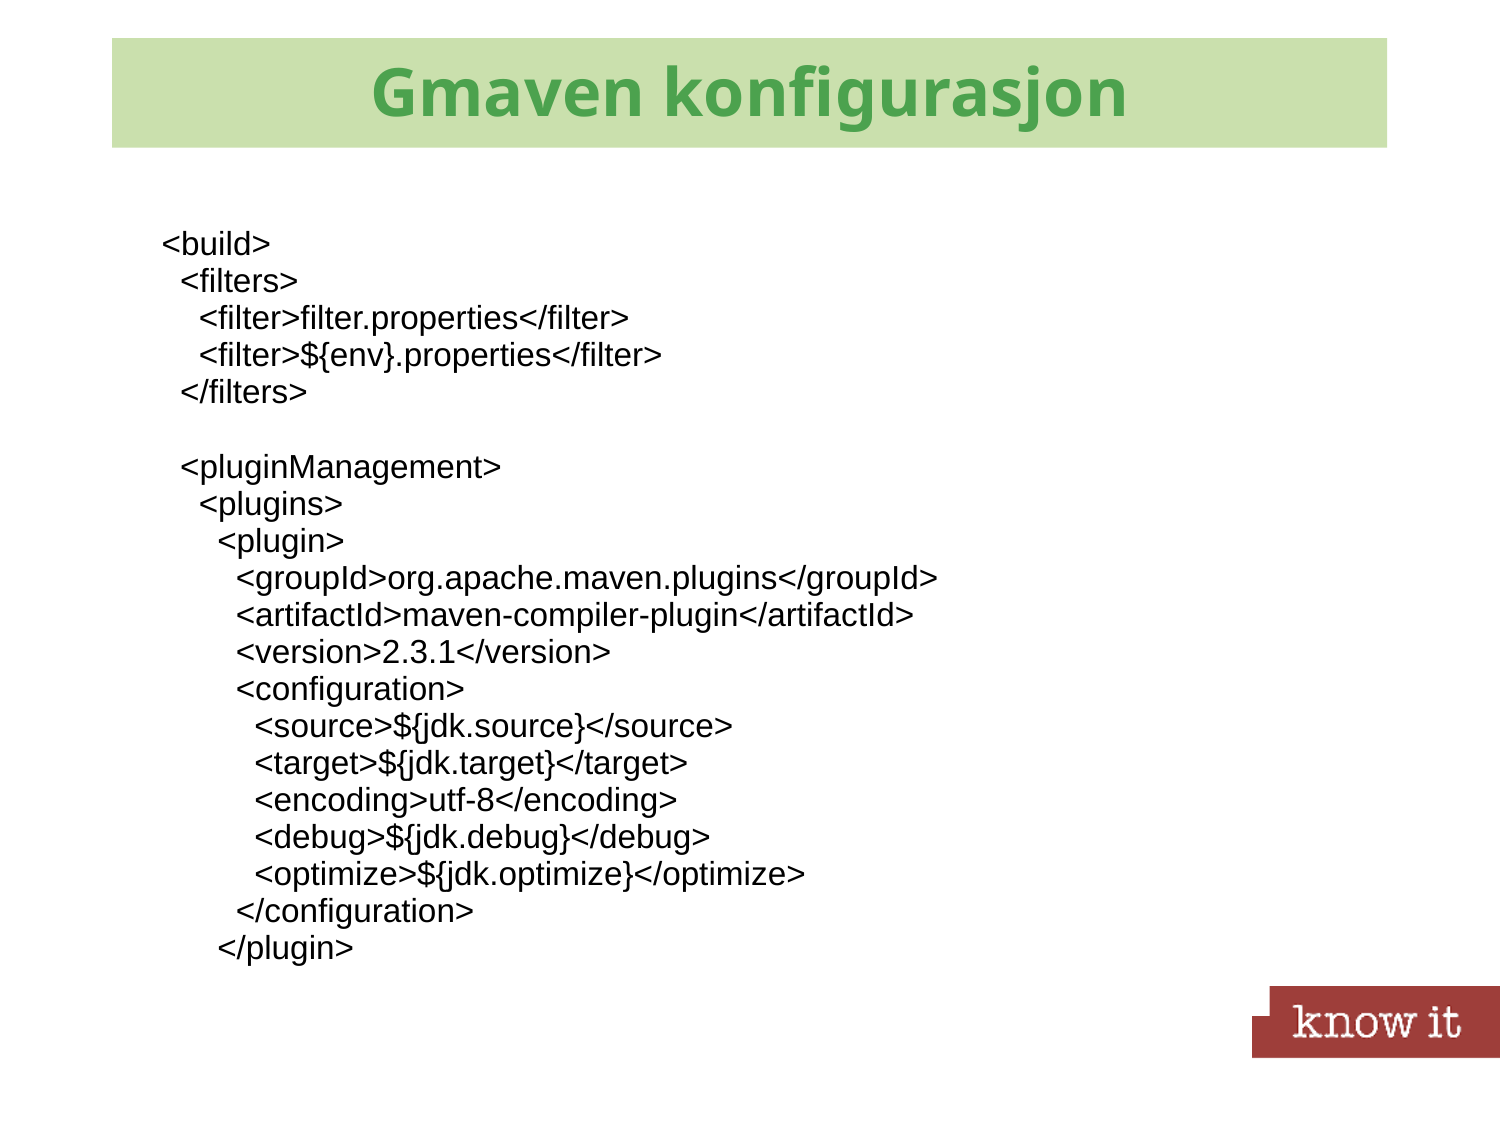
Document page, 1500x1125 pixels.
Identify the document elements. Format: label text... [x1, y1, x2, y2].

picture [1252, 986, 1500, 1058]
text_box Gmaven konfigurasjon [112, 38, 1388, 148]
text_box <build> <filters> <filter>filter.properties</filter> <filter>${env}.properties</filter> </filters> <pluginManagement> <plugins> <plugin> <groupId>org.apache.maven.plugins</groupId> <artifactId>maven-compiler-plugin</artifactId> <version>2.3.1</version> <configuration> <source>${jdk.source}</source> <target>${jdk.target}</target> <encoding>utf-8</encoding> <debug>${jdk.debug}</debug> <optimize>${jdk.optimize}</optimize> </configuration> </plugin> [128, 218, 1270, 1016]
